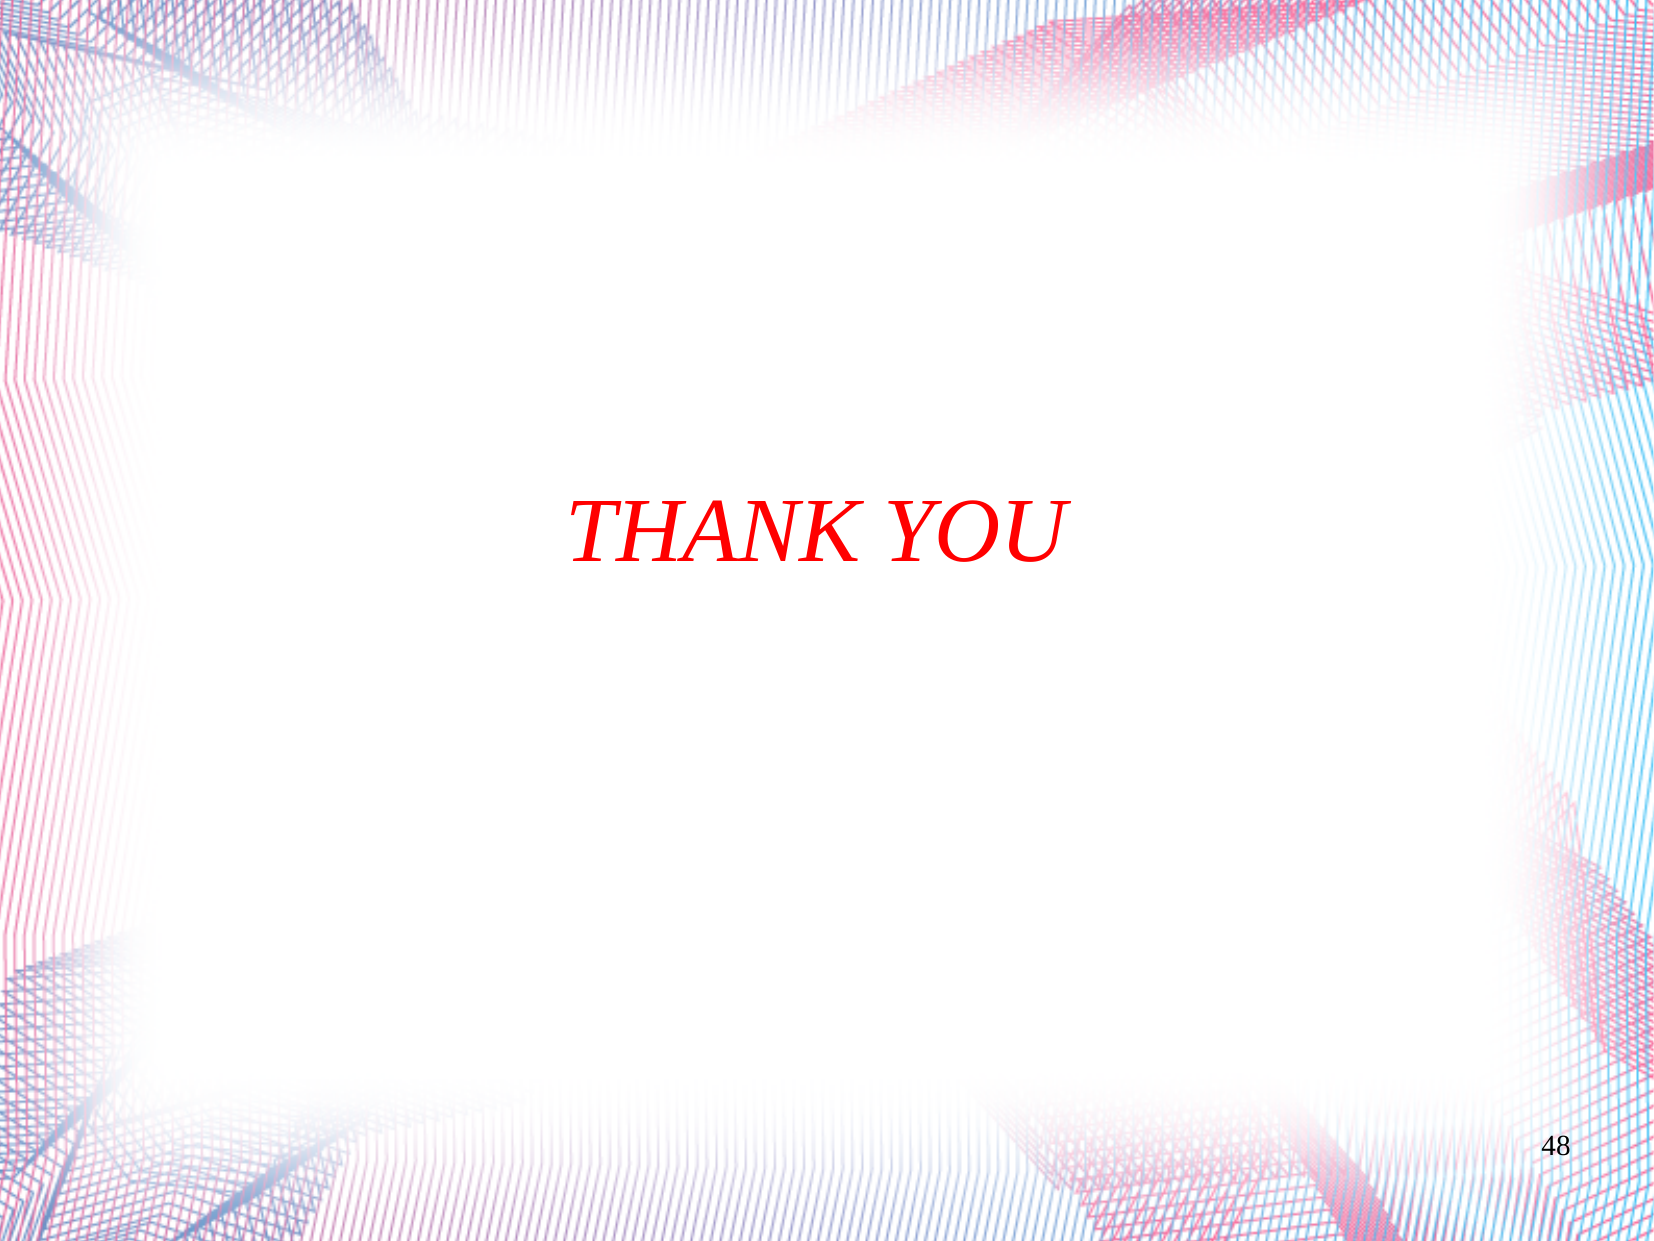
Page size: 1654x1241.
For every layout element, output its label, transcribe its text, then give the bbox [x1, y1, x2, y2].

picture [0, 0, 1654, 1241]
text_box THANK YOU [233, 472, 1401, 753]
